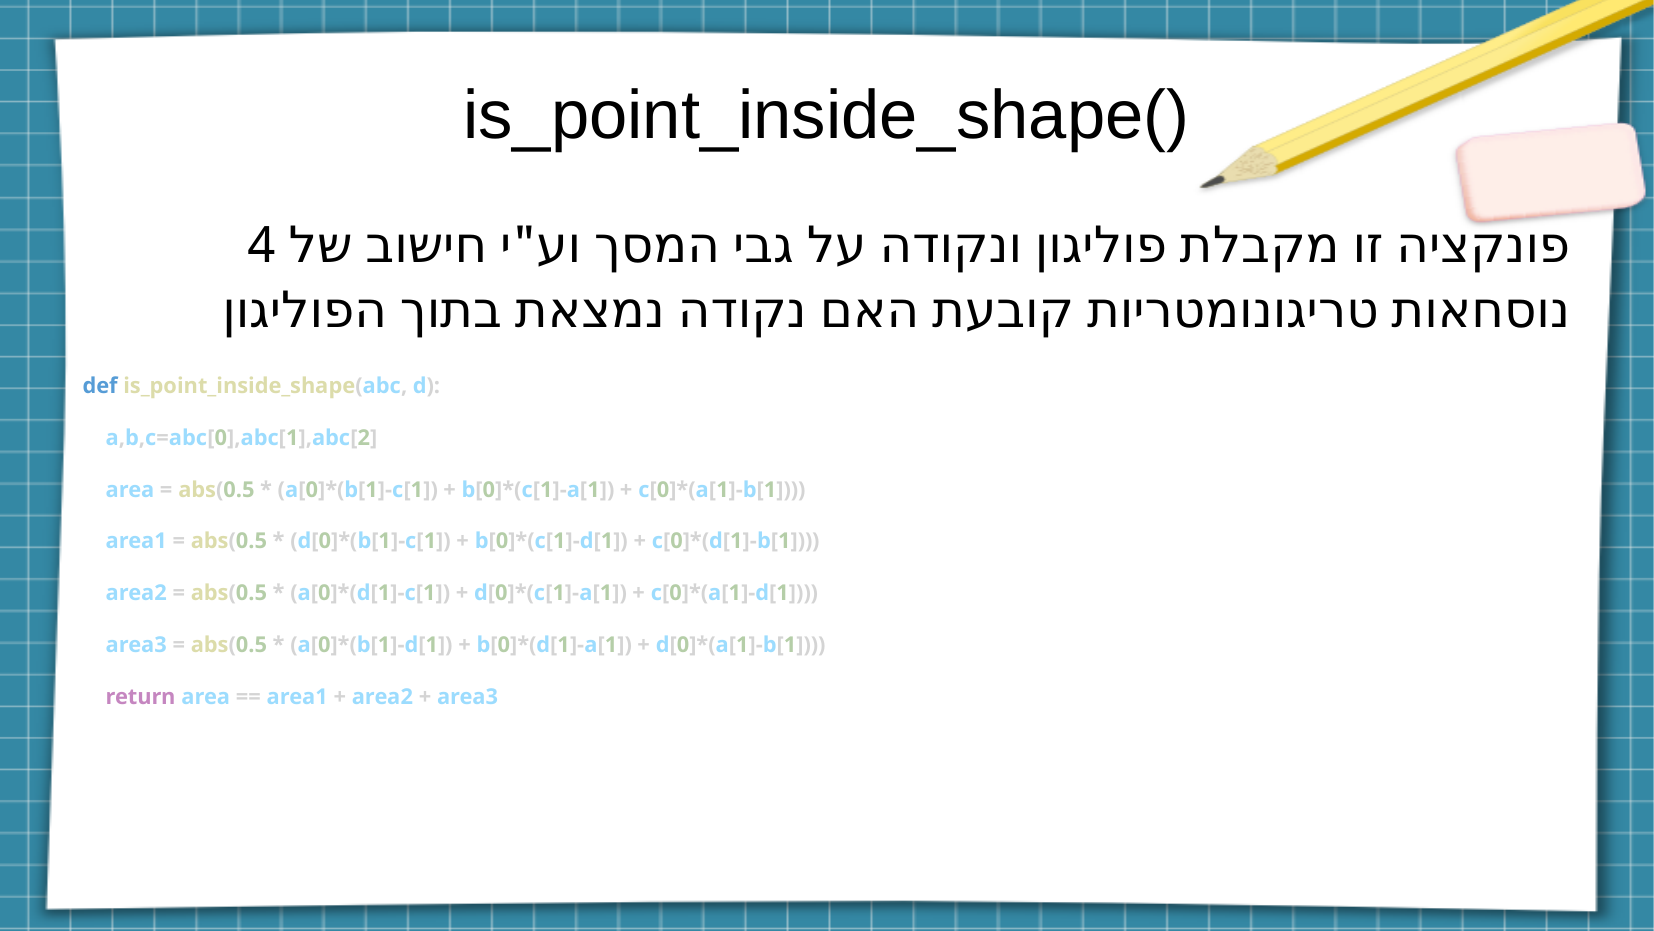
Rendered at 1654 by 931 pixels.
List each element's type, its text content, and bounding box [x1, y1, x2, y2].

list פונקציה זו מקבלת פוליגון ונקודה על גבי המסך וע"י חישוב של 4 נוסחאות טריגונומטריות קובעת האם נקודה נמצאת בתוך הפוליגון def is_point_inside_shape(abc, d): a,b,c=abc[0],abc[1],abc[2] area = abs(0.5 * (a[0]*(b[1]-c[1]) + b[0]*(c[1]-a[1]) + c[0]*(a[1]-b[1]))) area1 = abs(0.5 * (d[0]*(b[1]-c[1]) + b[0]*(c[1]-d[1]) + c[0]*(d[1]-b[1]))) area2 = abs(0.5 * (a[0]*(d[1]-c[1]) + d[0]*(c[1]-a[1]) + c[0]*(a[1]-d[1]))) area3 = abs(0.5 * (a[0]*(b[1]-d[1]) + b[0]*(d[1]-a[1]) + d[0]*(a[1]-b[1]))) return area == area1 + area2 + area3 [82, 217, 1571, 758]
title is_point_inside_shape() [82, 37, 1571, 193]
picture [0, 0, 1654, 931]
